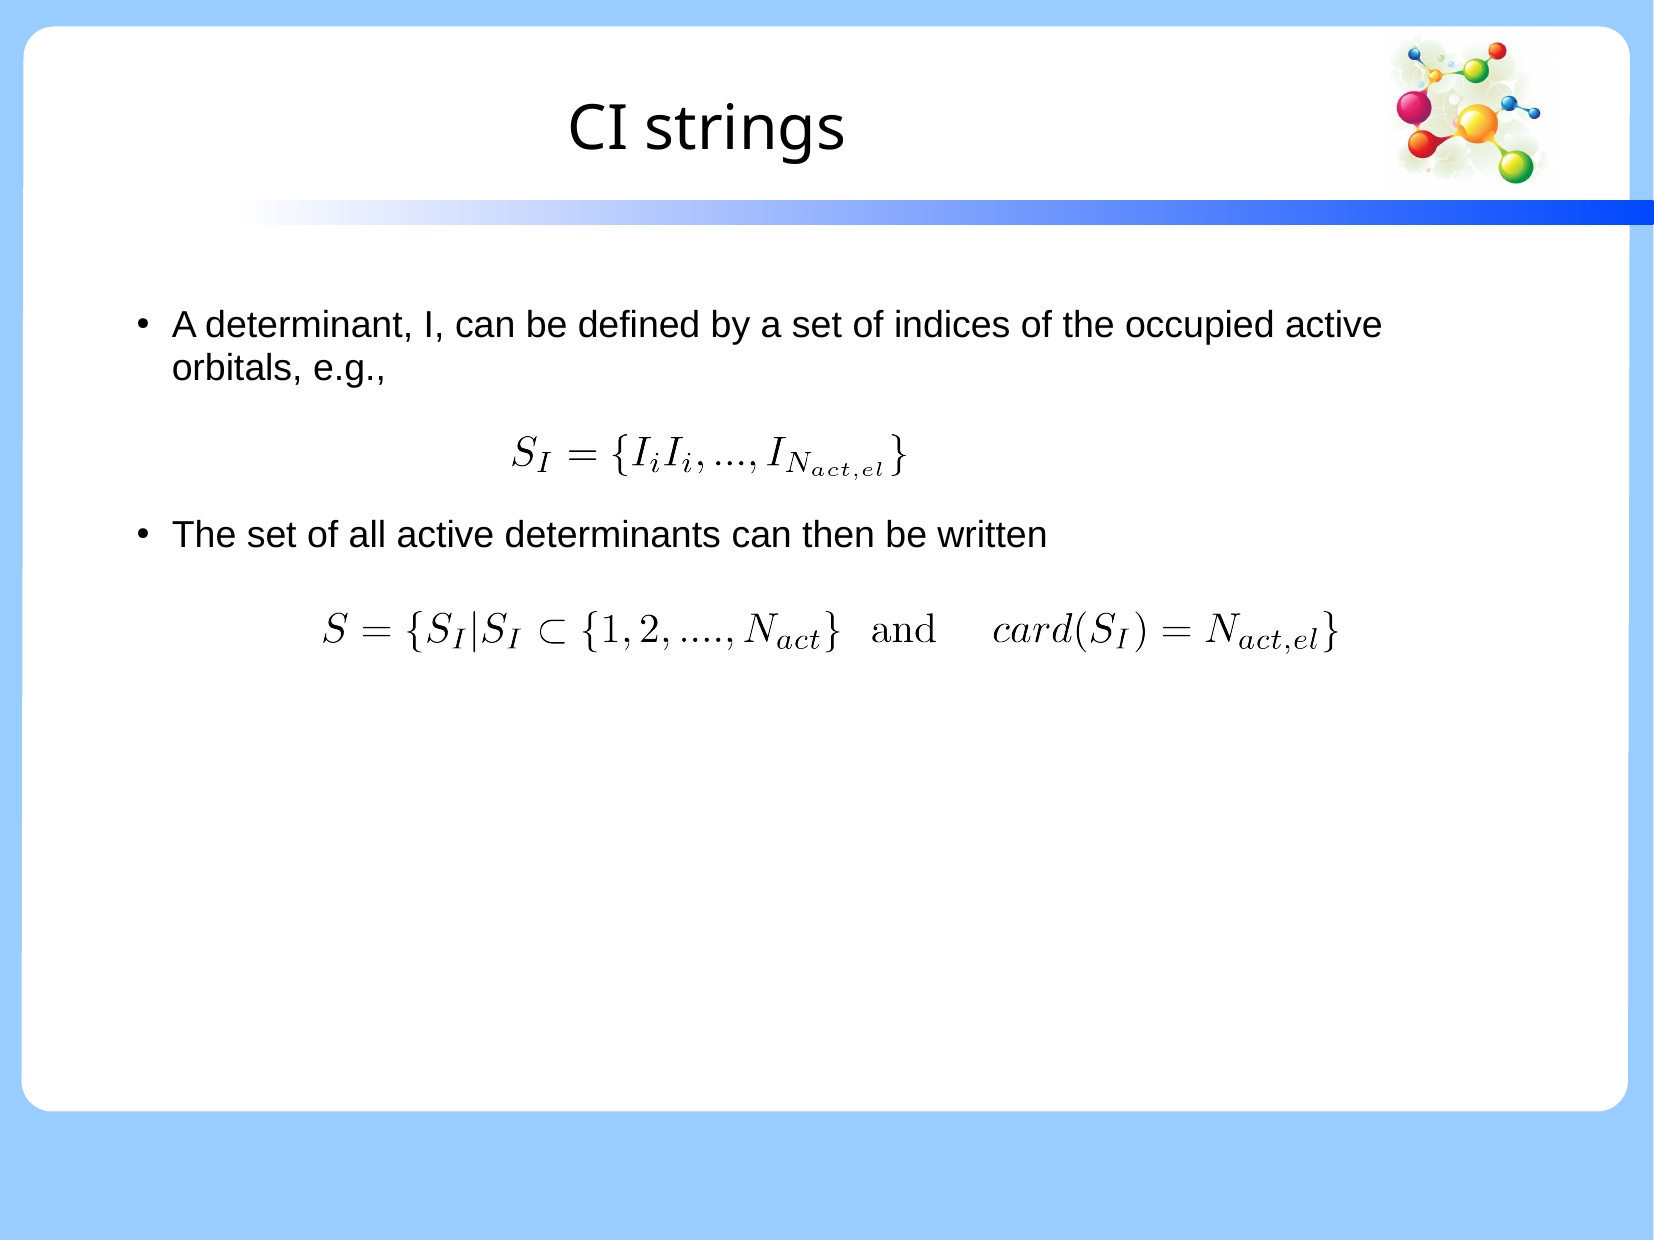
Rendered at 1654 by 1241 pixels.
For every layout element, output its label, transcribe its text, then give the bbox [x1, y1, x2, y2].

text_box A determinant, I, can be defined by a set of indices of the occupied active orbitals, e.g., The set of all active determinants can then be written [121, 254, 1523, 1241]
picture [323, 611, 1338, 654]
picture [1382, 29, 1556, 195]
table_cell [956, 201, 961, 224]
table_cell [873, 201, 877, 224]
picture [512, 434, 906, 480]
title CI strings [82, 49, 1332, 201]
